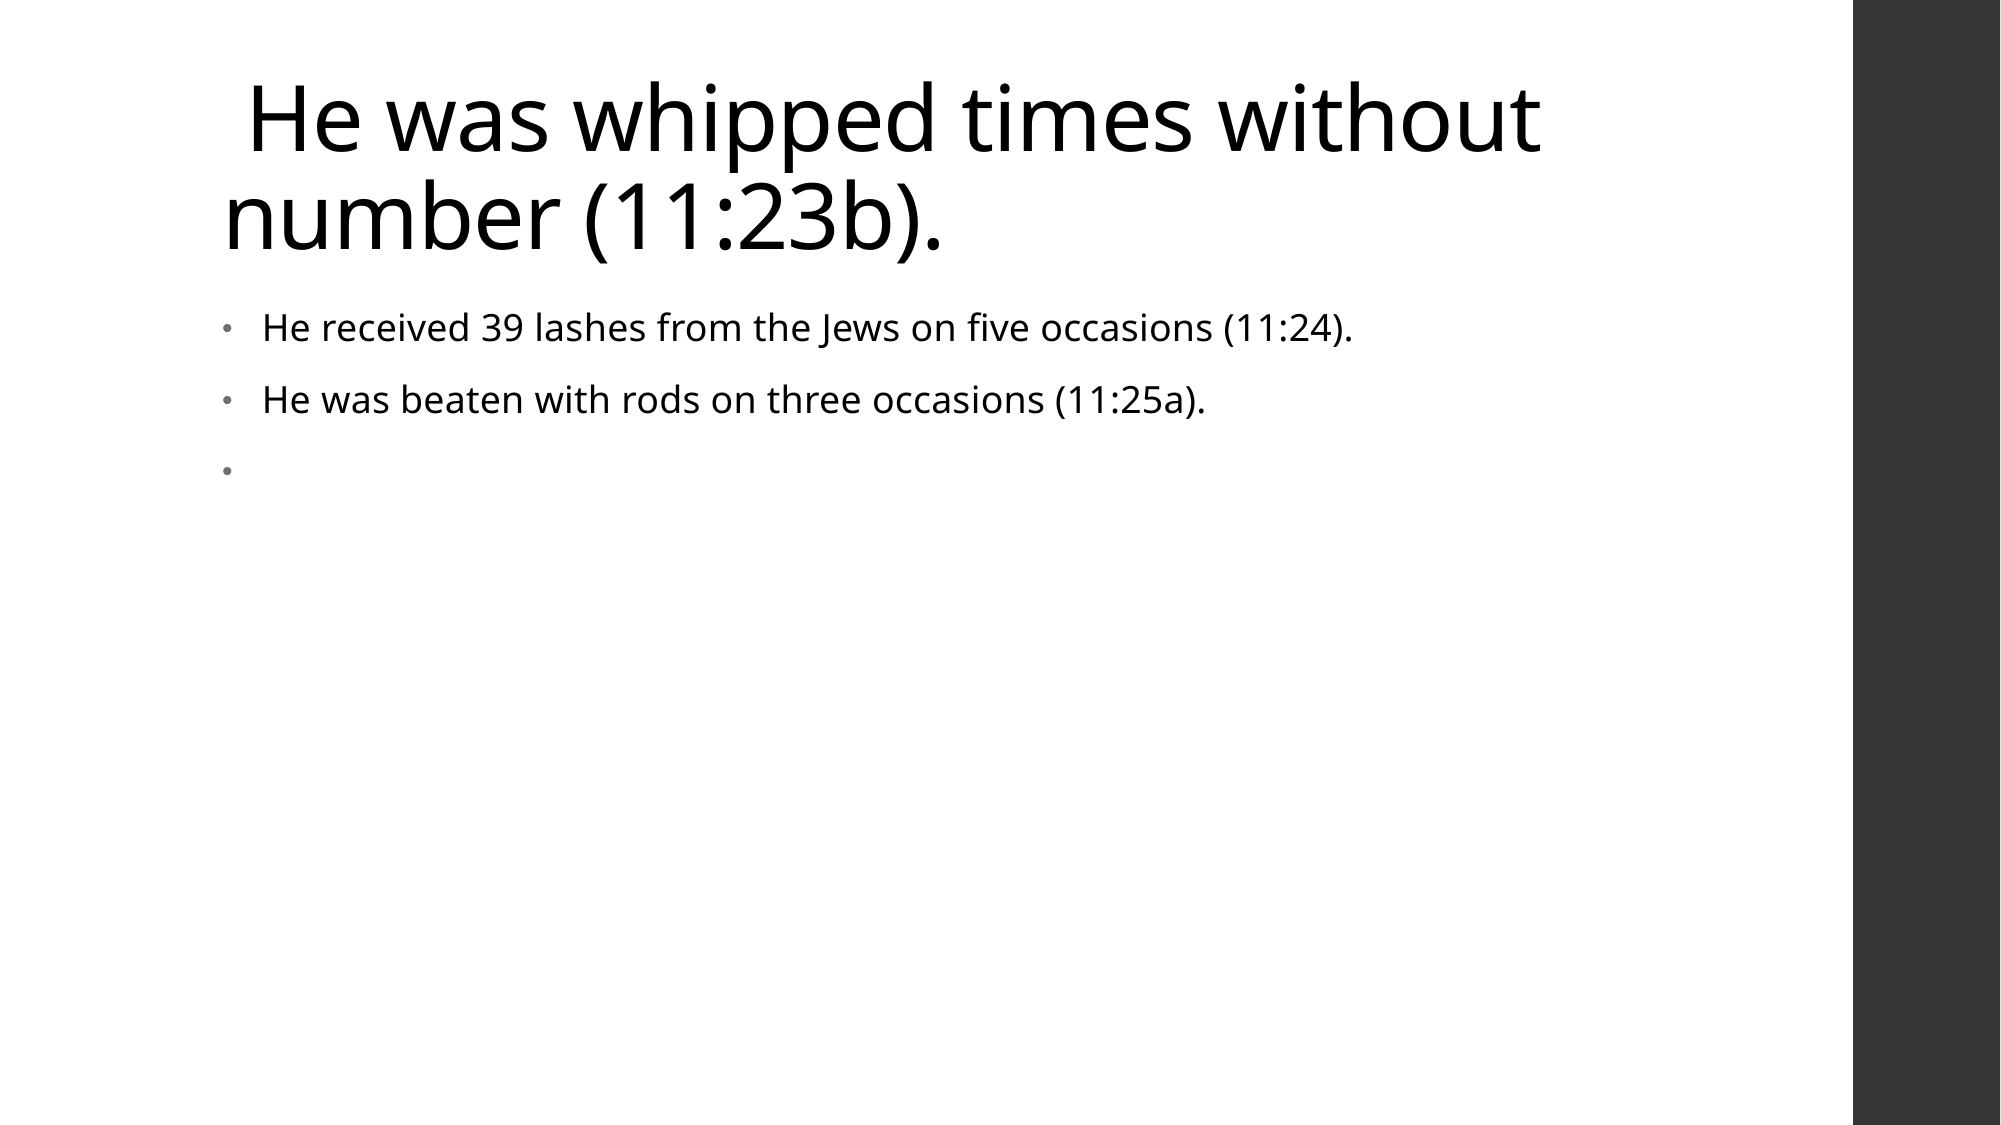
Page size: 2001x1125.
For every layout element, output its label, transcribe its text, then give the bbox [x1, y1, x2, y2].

title He was whipped times without number (11:23b). [206, 60, 1797, 278]
list He received 39 lashes from the Jews on five occasions (11:24). He was beaten with rods on three occasions (11:25a). [206, 299, 1617, 1014]
